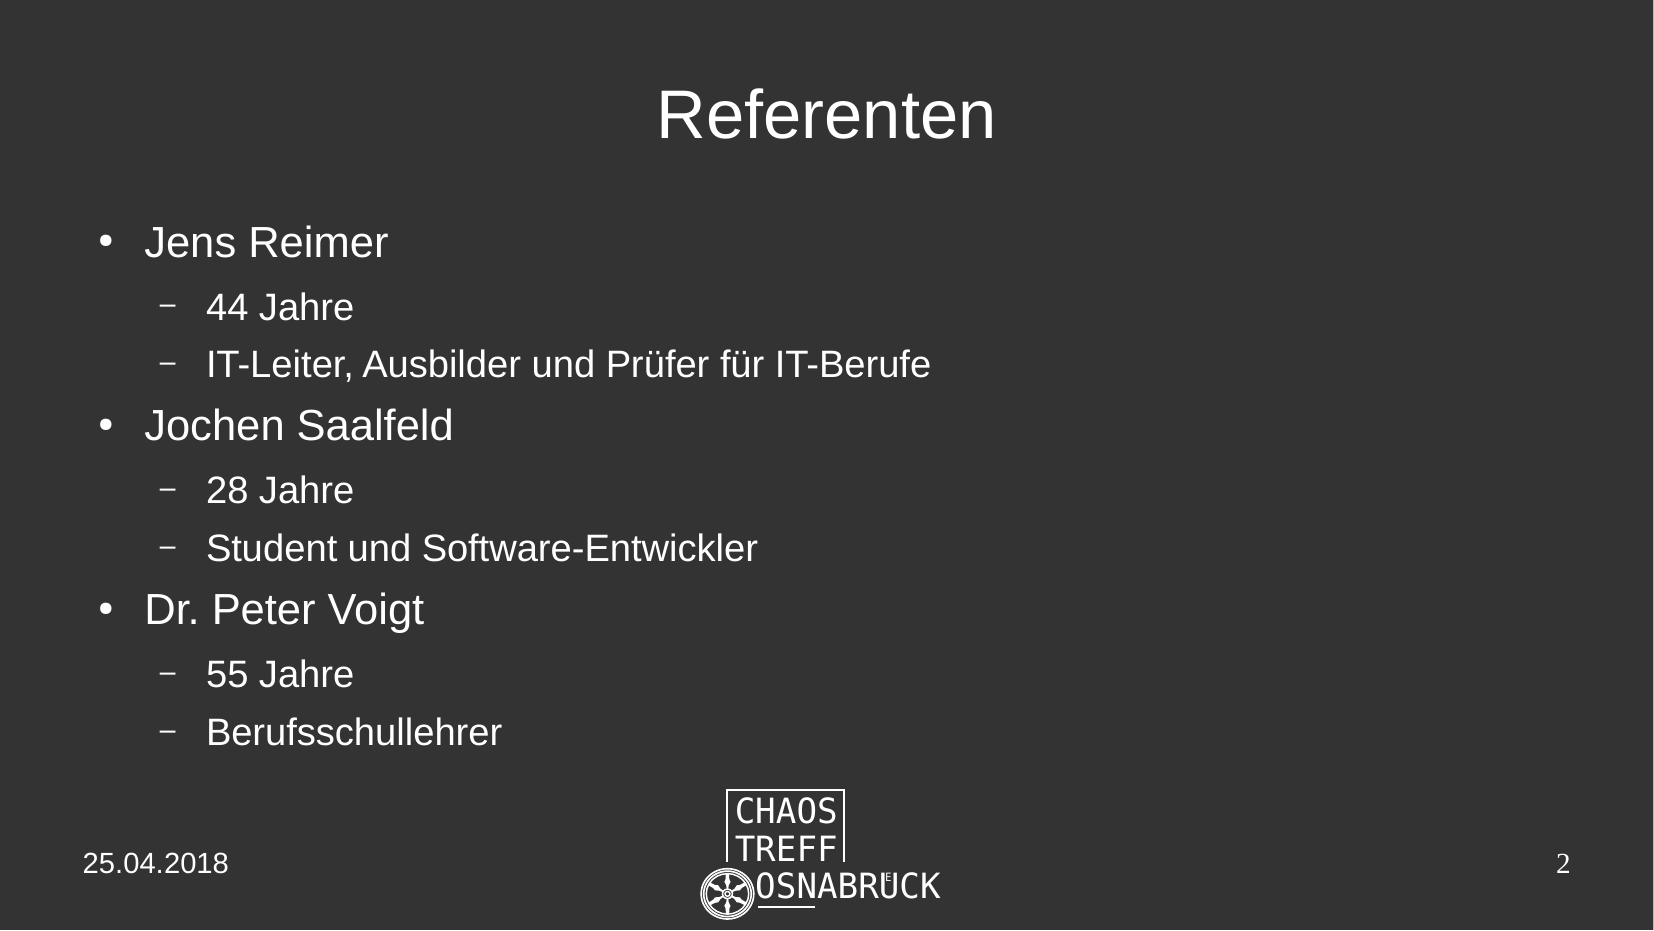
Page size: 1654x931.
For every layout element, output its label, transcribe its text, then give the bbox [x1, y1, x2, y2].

list Jens Reimer 44 Jahre IT-Leiter, Ausbilder und Prüfer für IT-Berufe Jochen Saalfeld 28 Jahre Student und Software-Entwickler Dr. Peter Voigt 55 Jahre Berufsschullehrer [82, 217, 1571, 758]
title Referenten [82, 37, 1571, 193]
